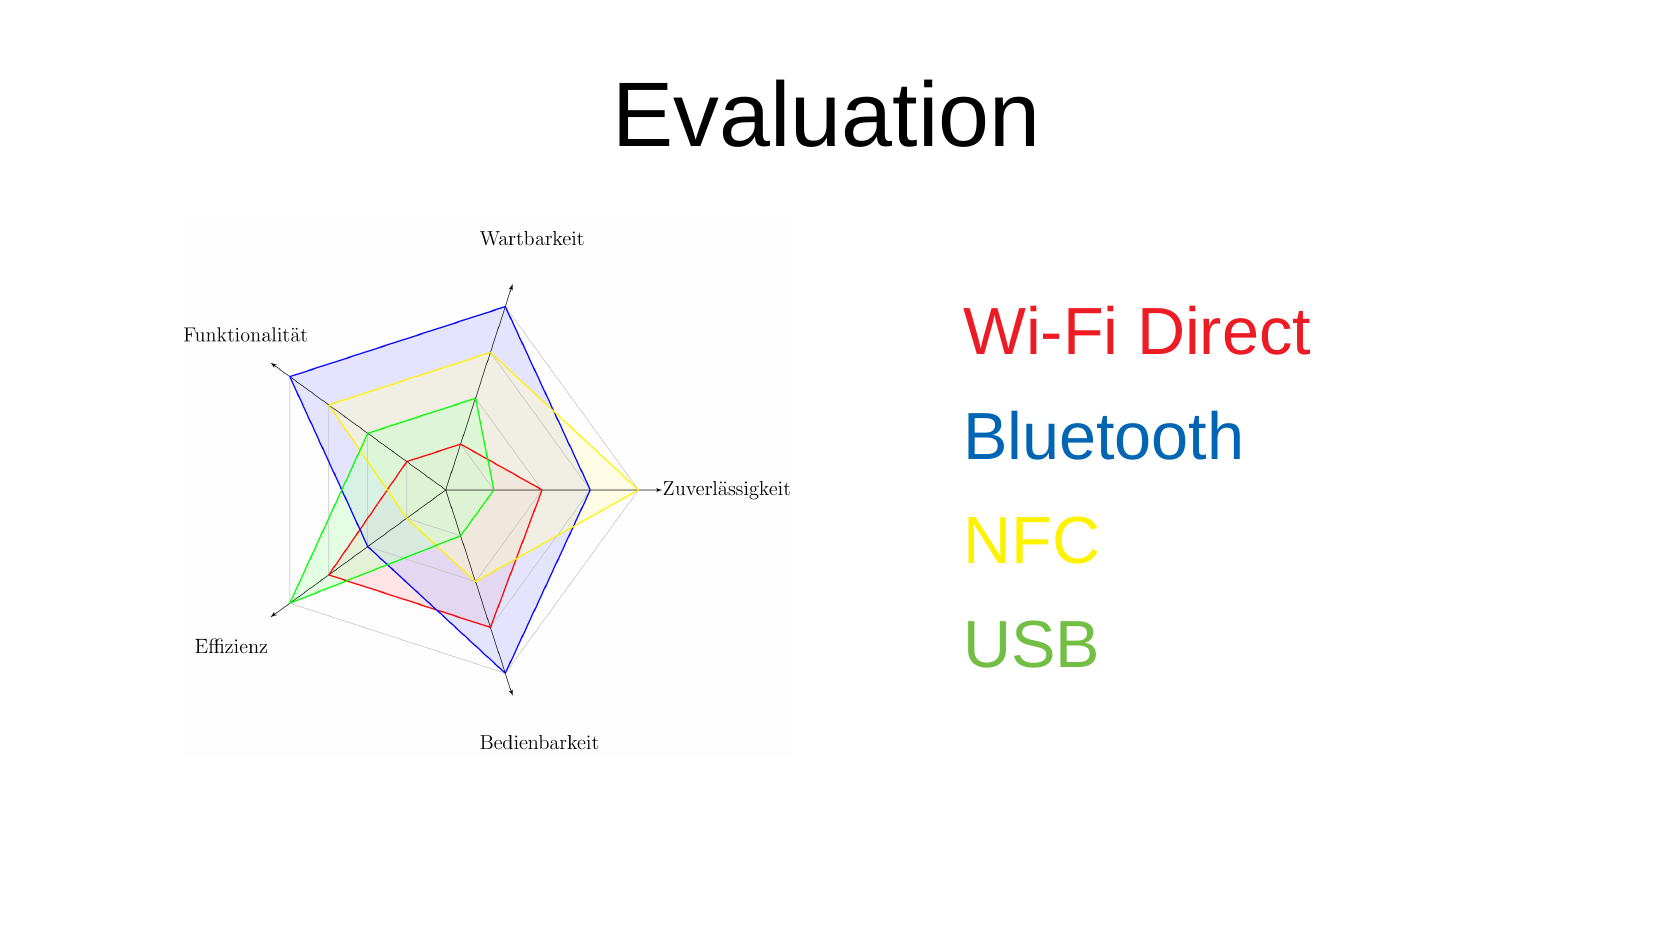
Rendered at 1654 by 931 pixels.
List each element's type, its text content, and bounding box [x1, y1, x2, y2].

list Wi-Fi Direct Bluetooth NFC USB [892, 294, 1619, 834]
picture [181, 217, 793, 758]
title Evaluation [82, 37, 1571, 193]
